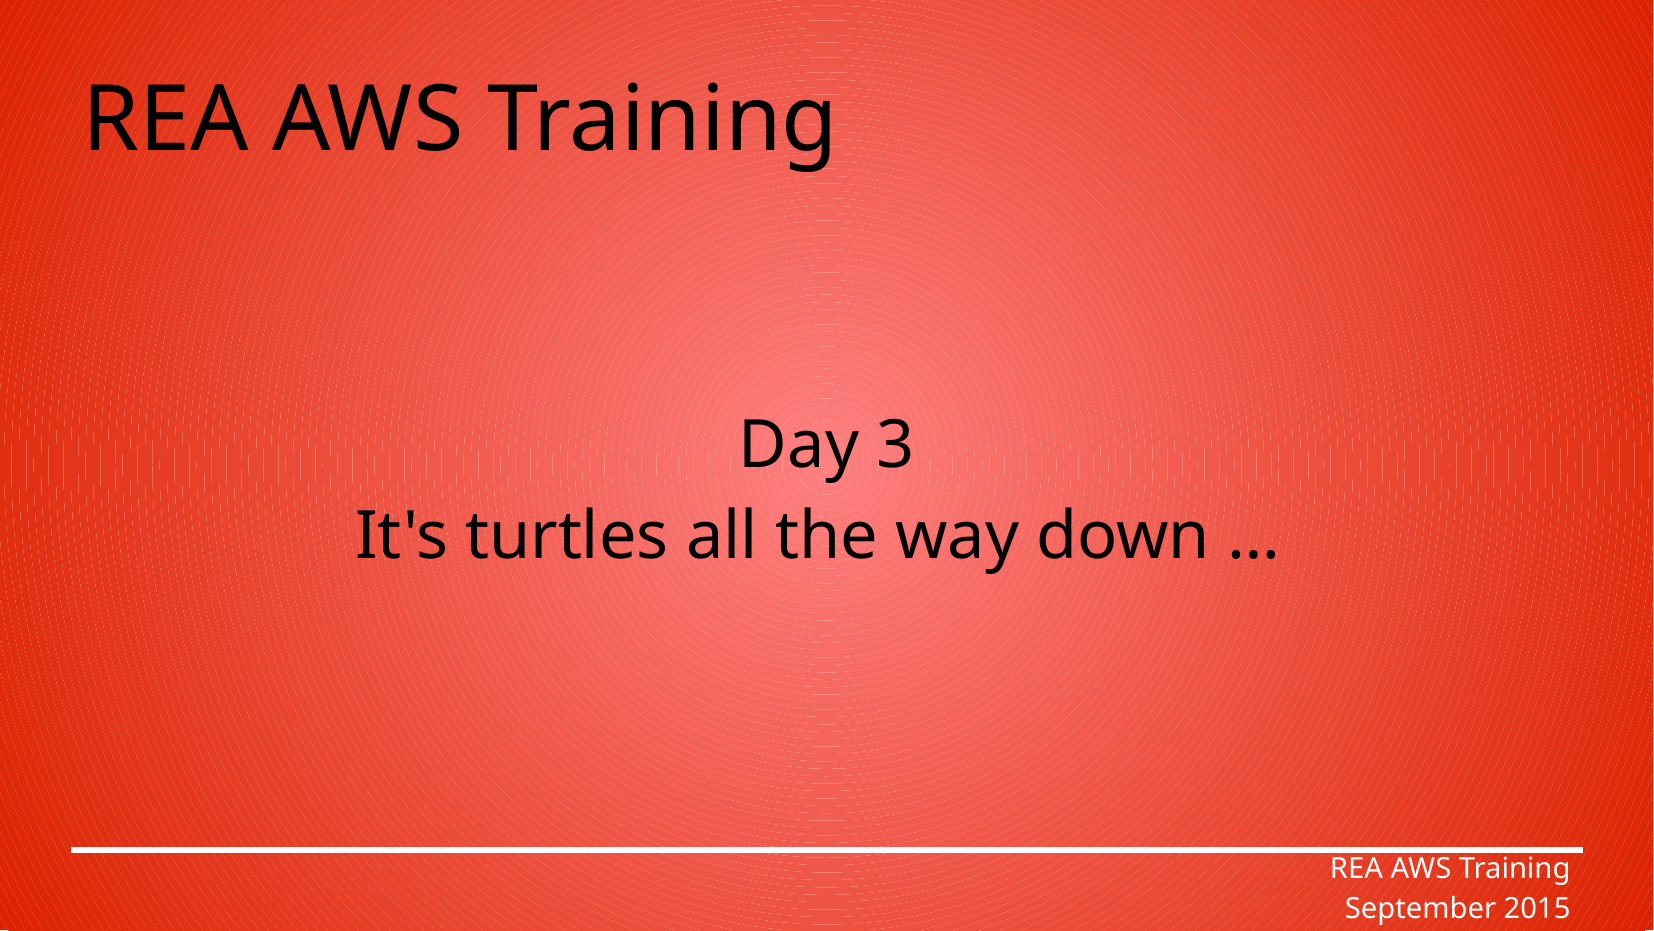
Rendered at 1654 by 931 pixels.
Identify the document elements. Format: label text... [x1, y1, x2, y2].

title REA AWS Training [82, 37, 1571, 193]
subtitle Day 3 It's turtles all the way down … [82, 217, 1571, 758]
